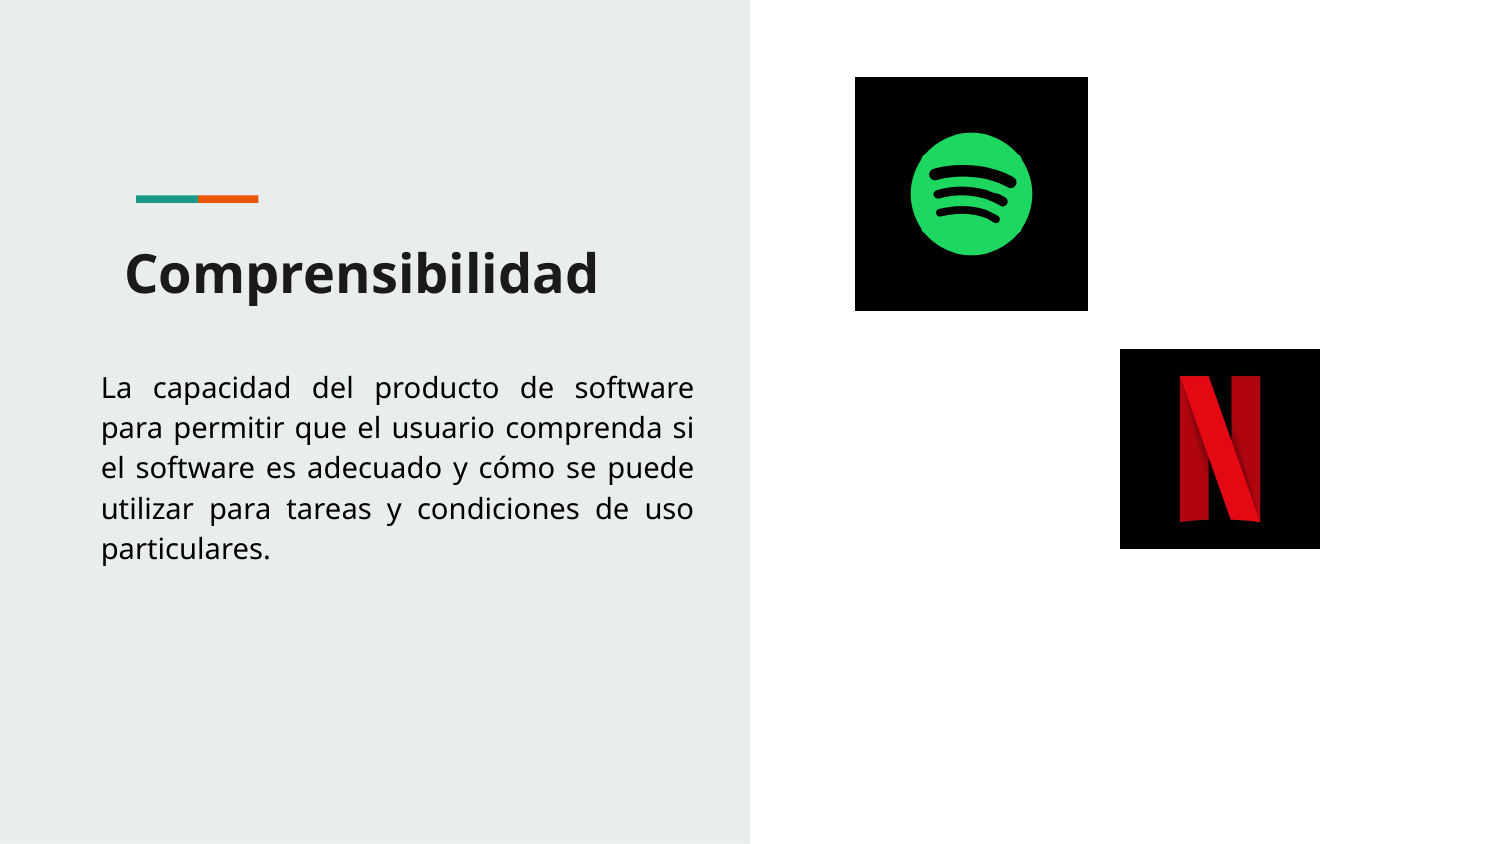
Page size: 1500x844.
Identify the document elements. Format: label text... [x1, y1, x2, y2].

picture [1120, 349, 1320, 549]
text_box La capacidad del producto de software para permitir que el usuario comprenda si el software es adecuado y cómo se puede utilizar para tareas y condiciones de uso particulares. [85, 349, 710, 579]
title Comprensibilidad [109, 224, 711, 308]
picture [855, 77, 1088, 311]
